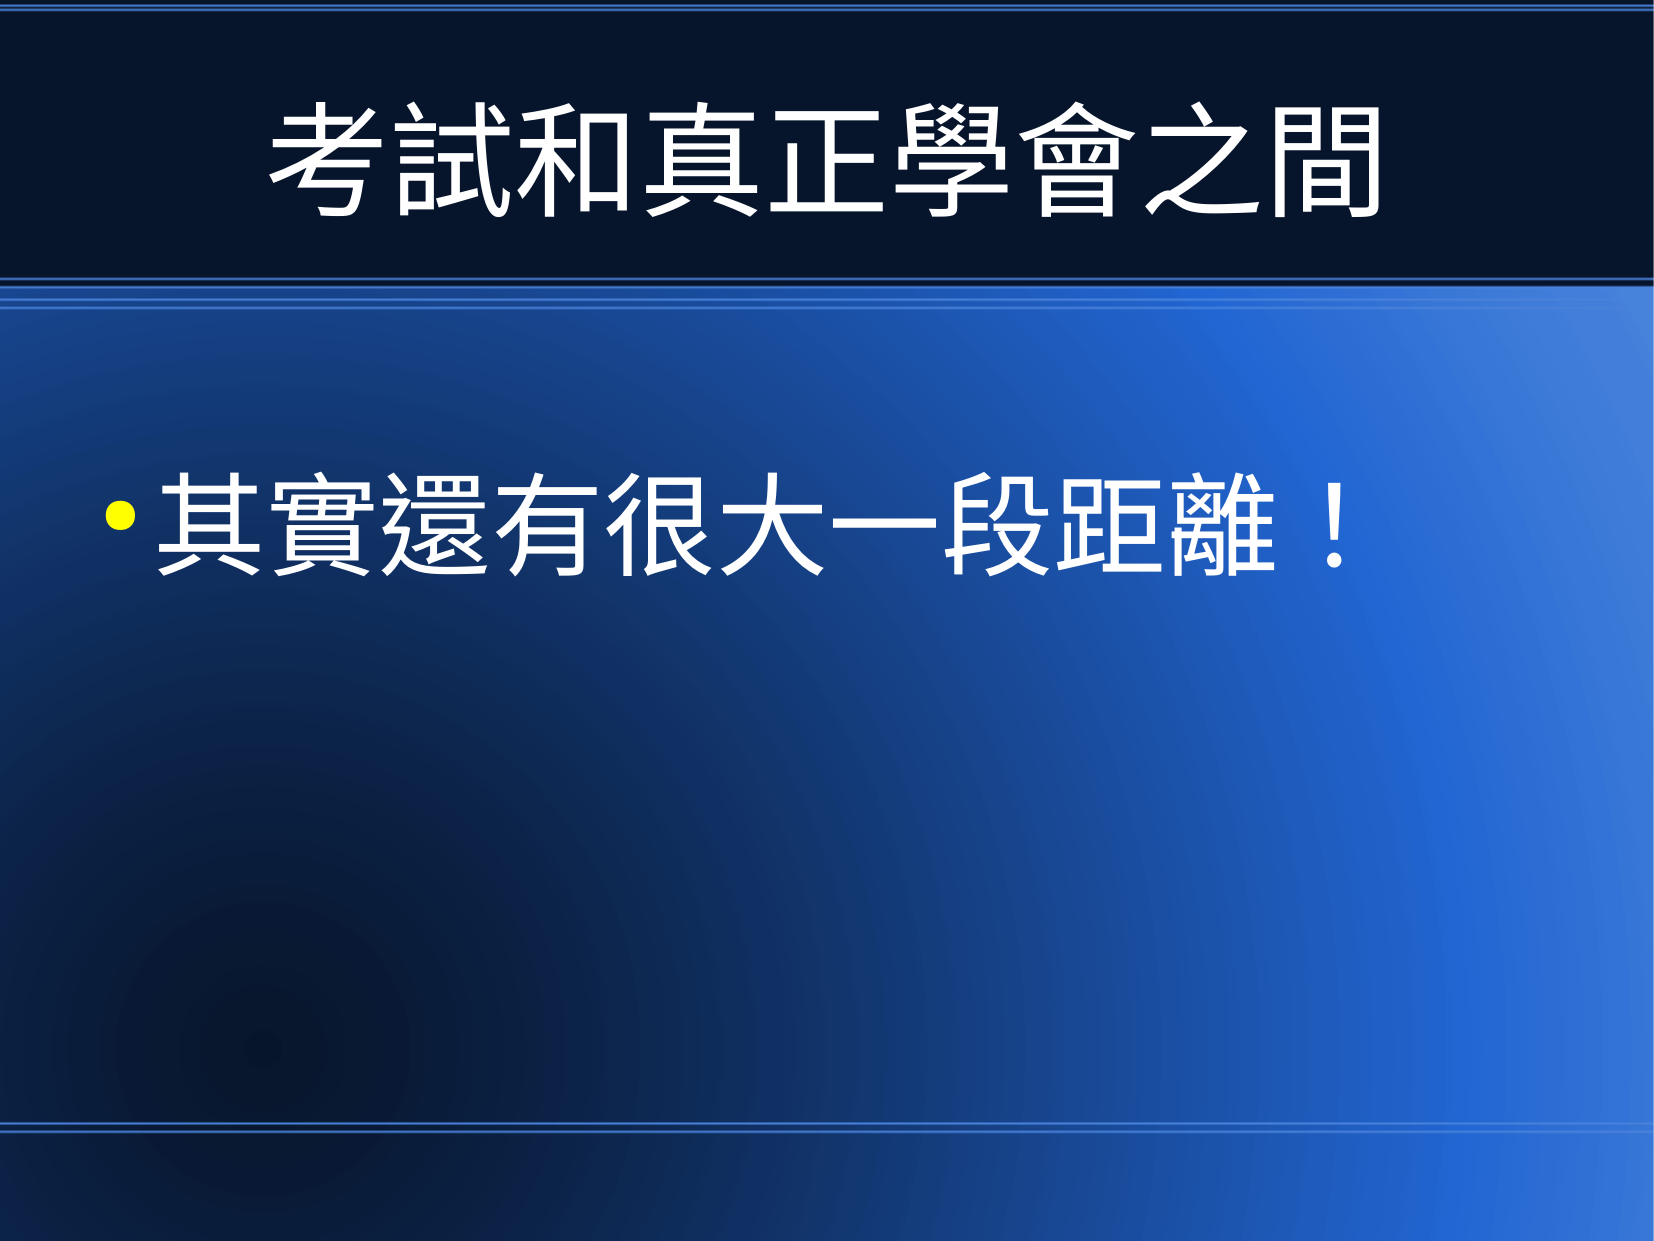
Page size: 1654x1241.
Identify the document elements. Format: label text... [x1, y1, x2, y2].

title 考試和真正學會之間 [82, 49, 1571, 257]
picture [0, 0, 1654, 1241]
list 其實還有很大一段距離！ [82, 355, 1571, 1241]
